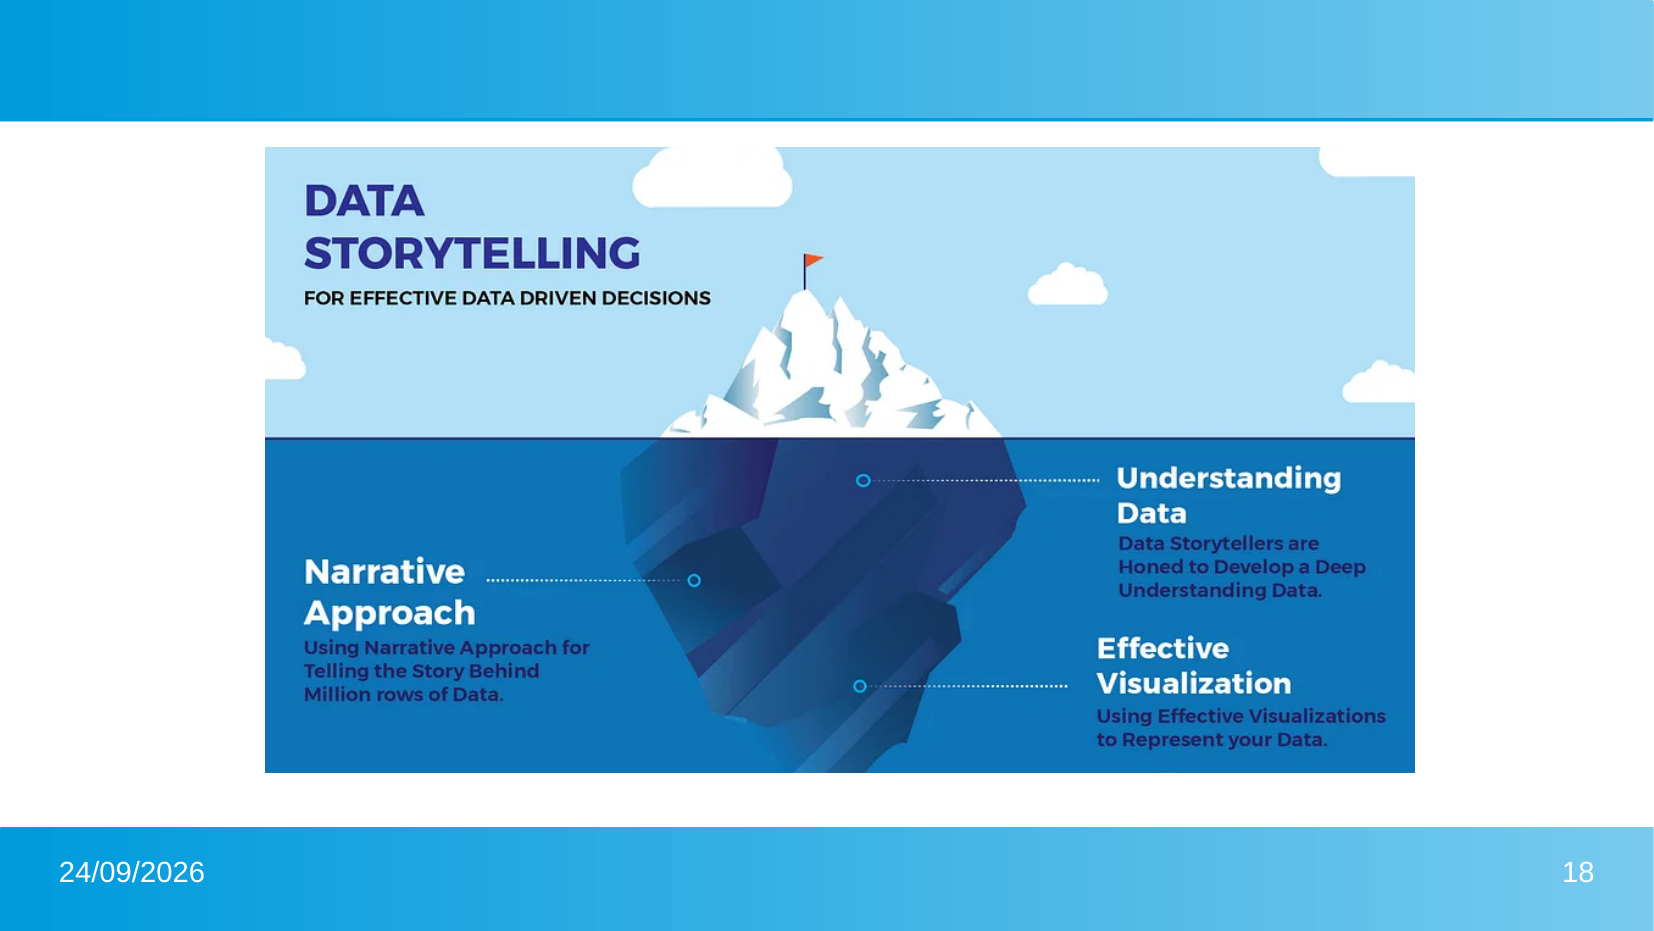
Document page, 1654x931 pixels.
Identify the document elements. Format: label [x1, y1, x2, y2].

picture [265, 147, 1415, 773]
